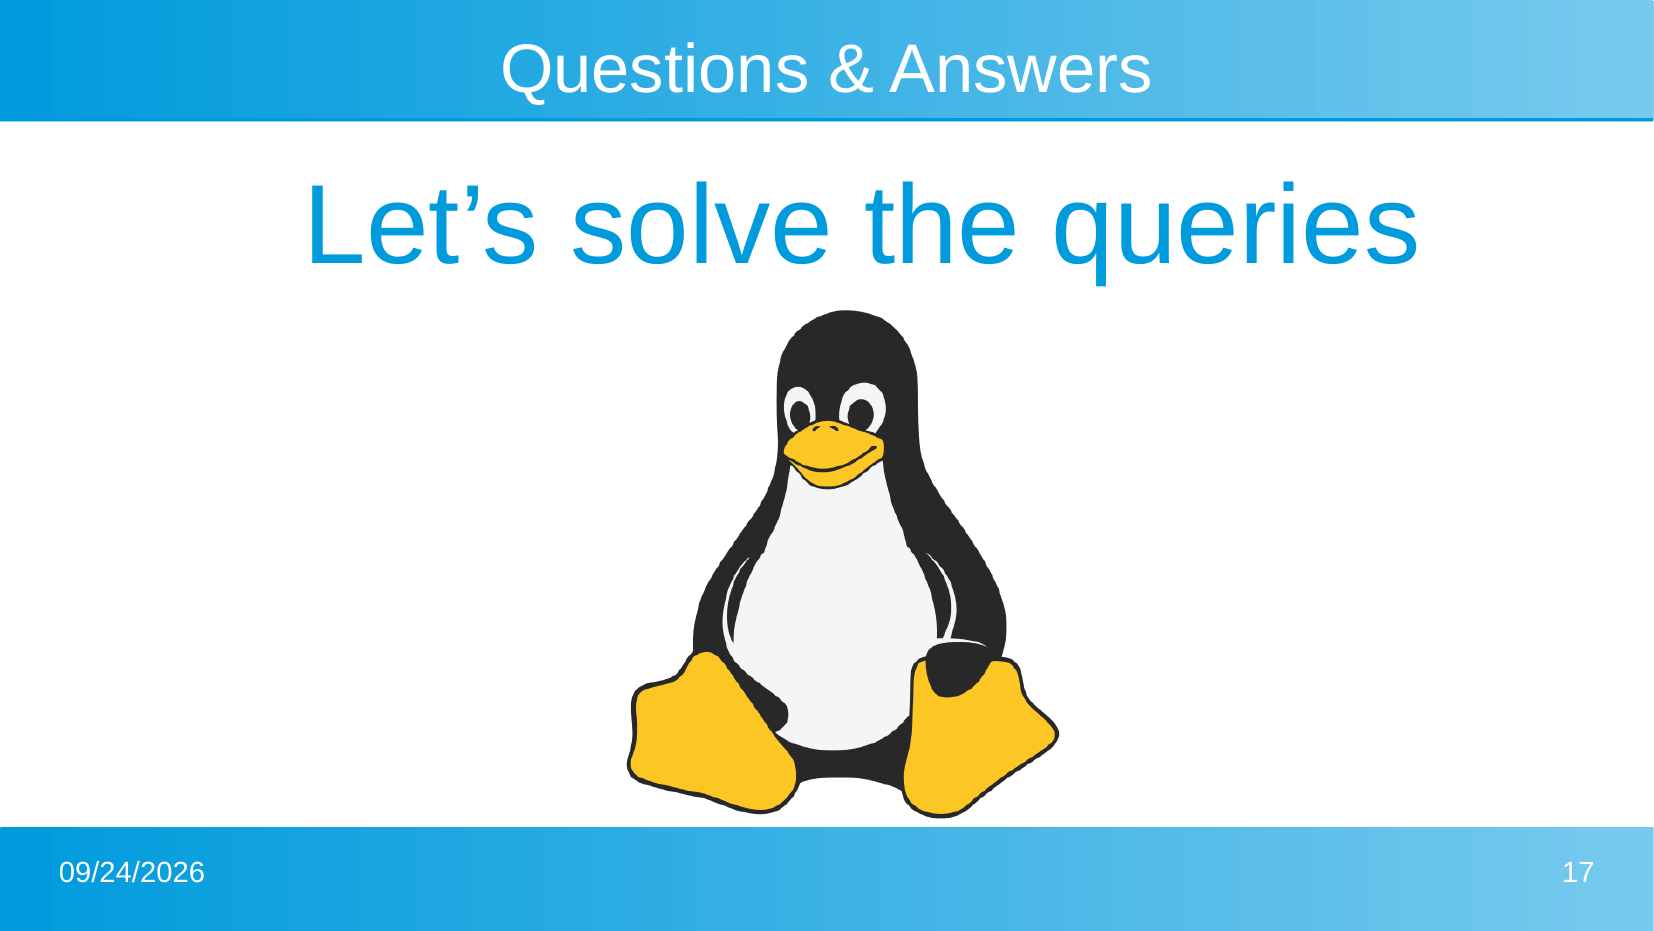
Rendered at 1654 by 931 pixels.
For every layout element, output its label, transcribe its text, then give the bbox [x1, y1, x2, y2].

picture [617, 303, 1068, 826]
title Questions & Answers [59, 29, 1595, 84]
list Let’s solve the queries [59, 84, 1595, 188]
